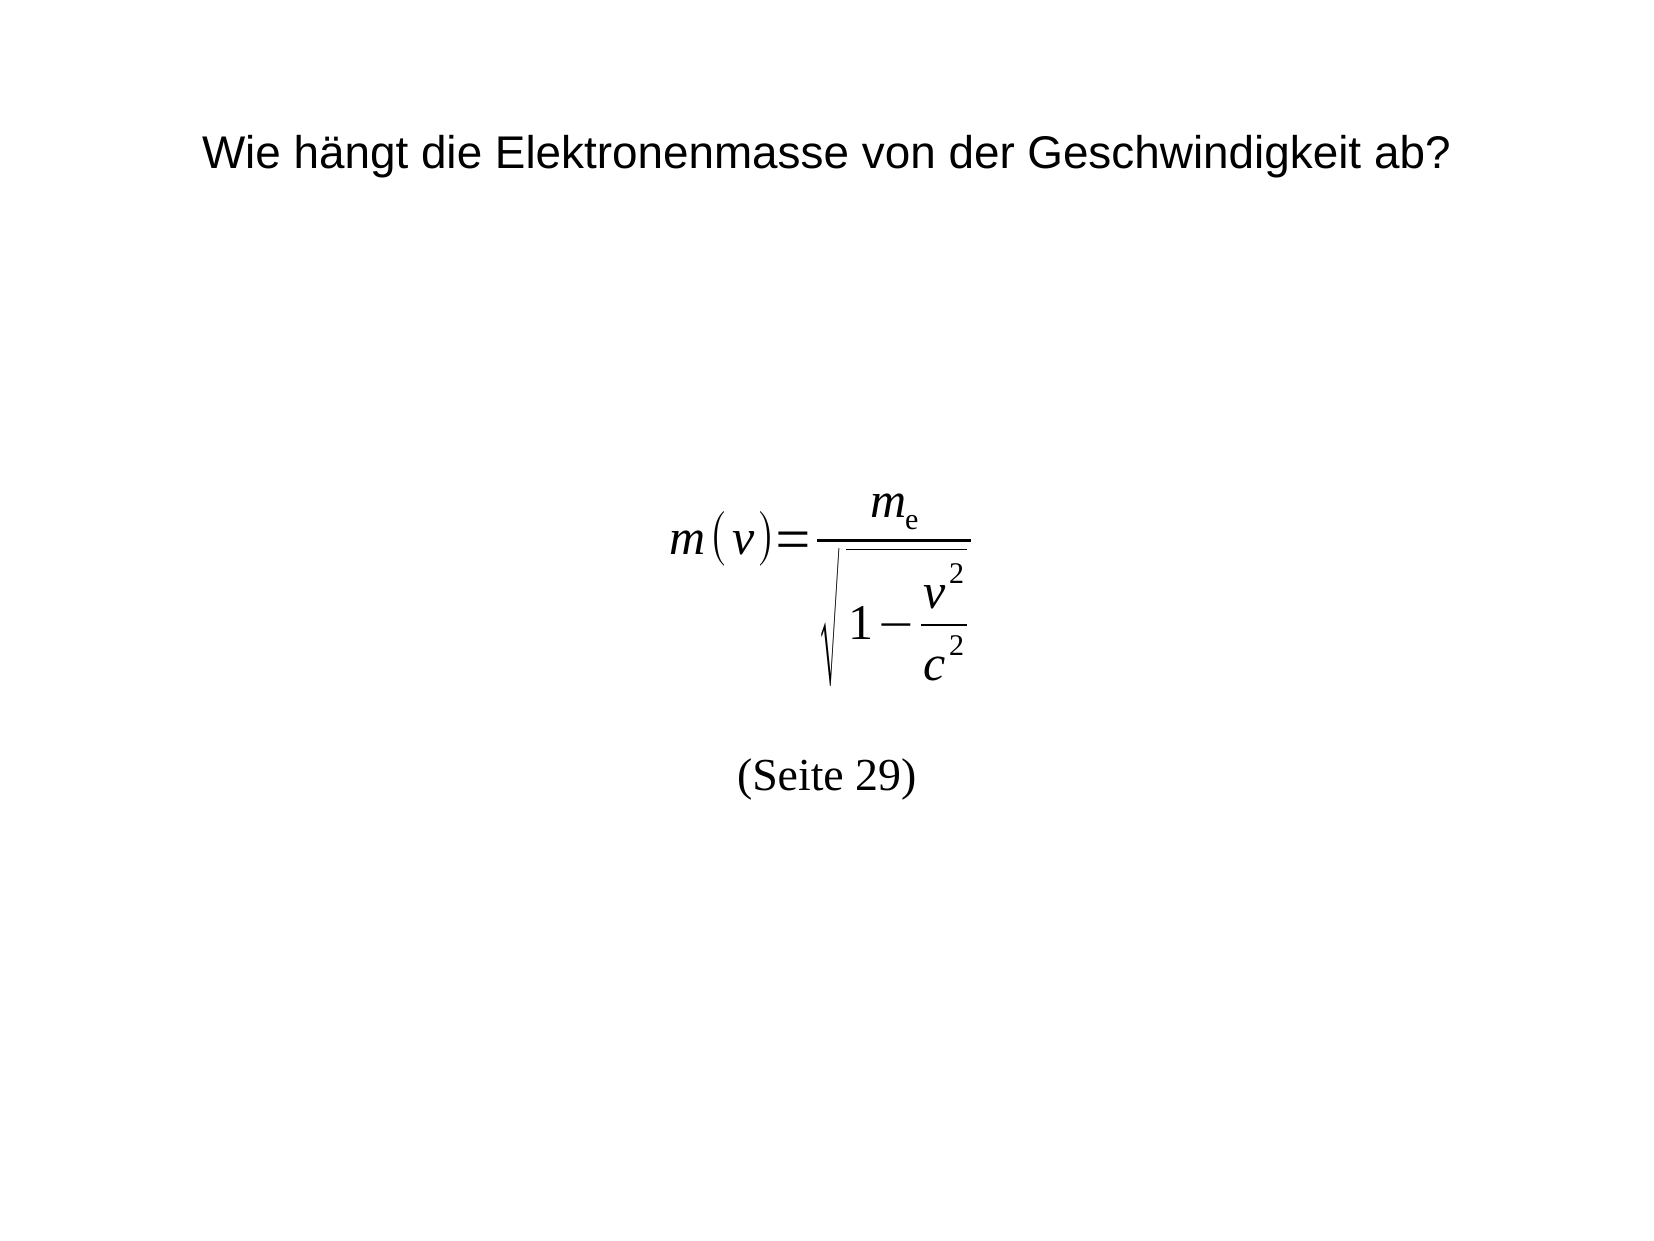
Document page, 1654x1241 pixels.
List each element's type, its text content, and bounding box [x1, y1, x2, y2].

subtitle (Seite 29) [82, 290, 1571, 1109]
title Wie hängt die Elektronenmasse von der Geschwindigkeit ab? [82, 49, 1571, 257]
chart [657, 473, 986, 694]
